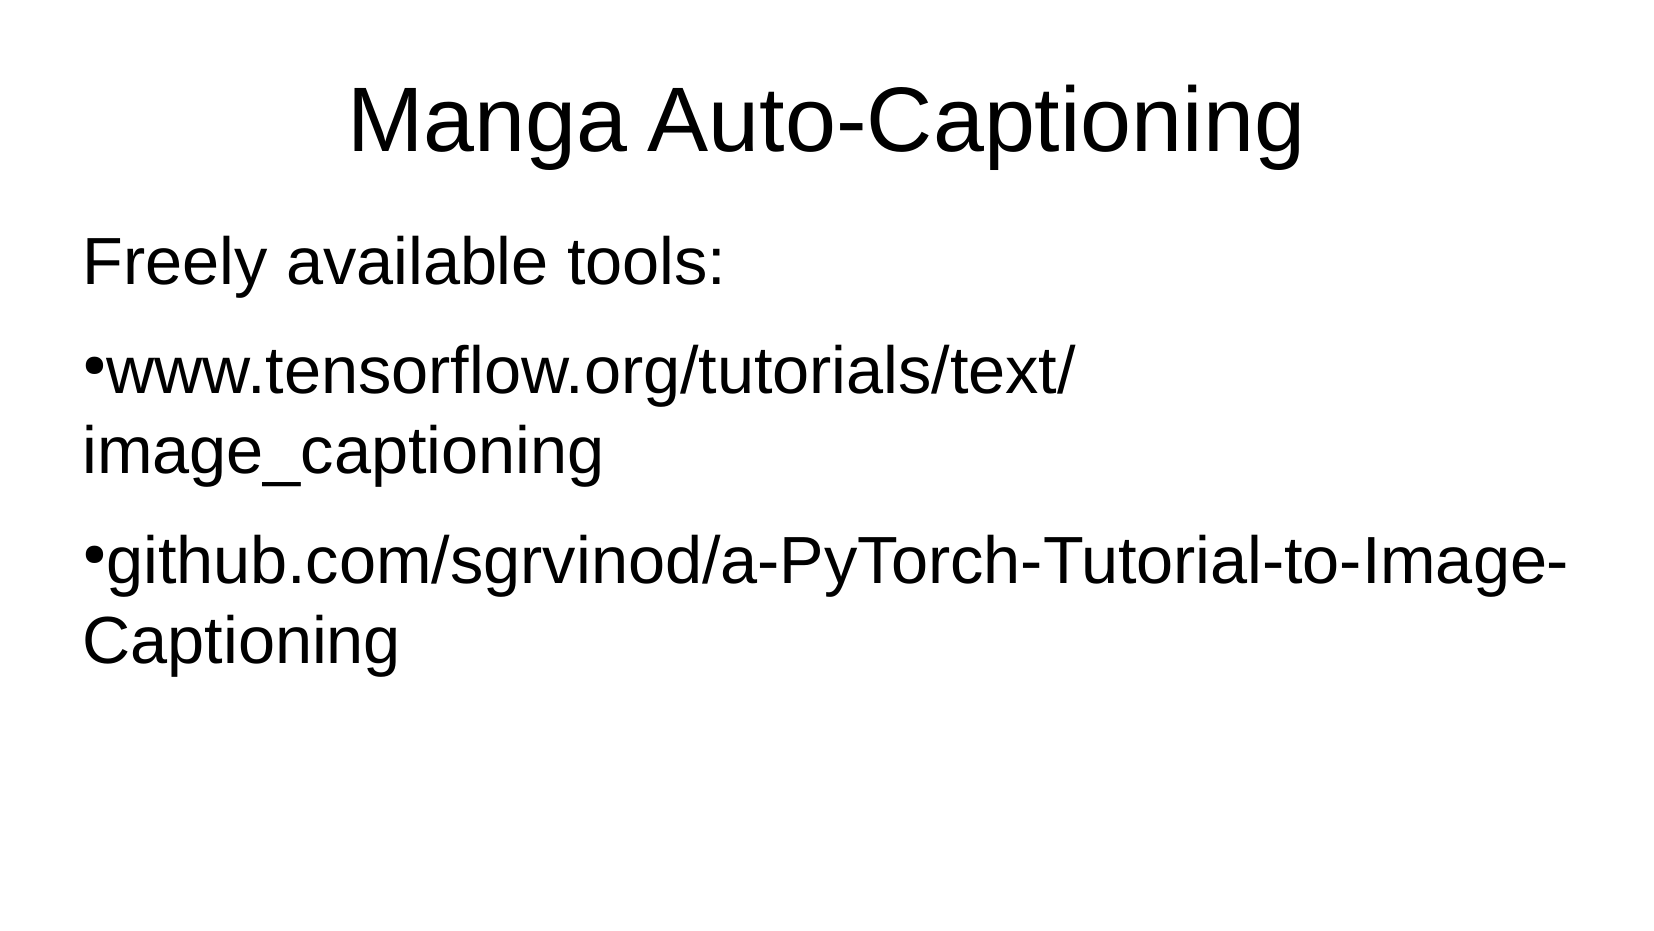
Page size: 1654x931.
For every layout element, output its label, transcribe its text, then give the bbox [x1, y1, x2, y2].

list Freely available tools: www.tensorflow.org/tutorials/text/image_captioning github.com/sgrvinod/a-PyTorch-Tutorial-to-Image-Captioning [82, 217, 1571, 758]
title Manga Auto-Captioning [82, 37, 1571, 193]
